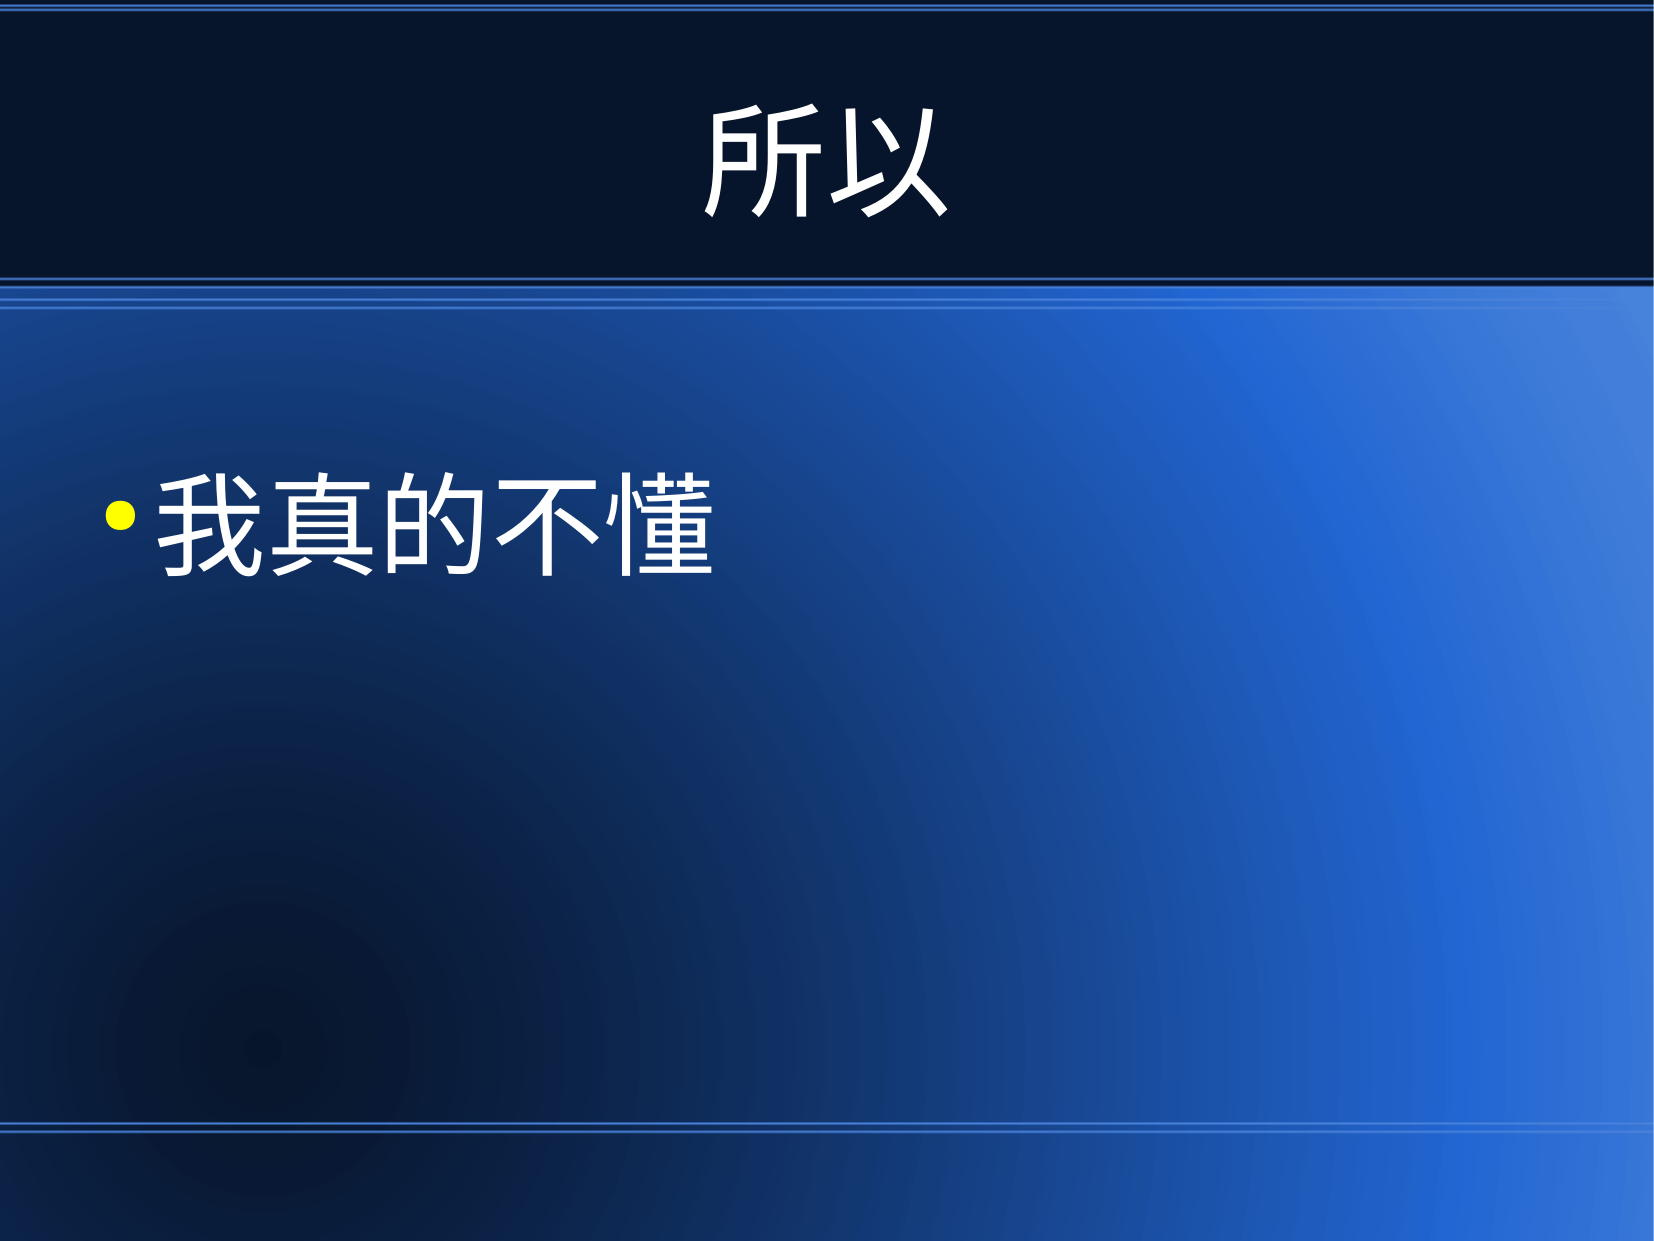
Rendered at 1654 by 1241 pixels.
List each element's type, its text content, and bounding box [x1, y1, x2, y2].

picture [0, 0, 1654, 1241]
list 我真的不懂 [82, 355, 1571, 1241]
title 所以 [82, 49, 1571, 257]
